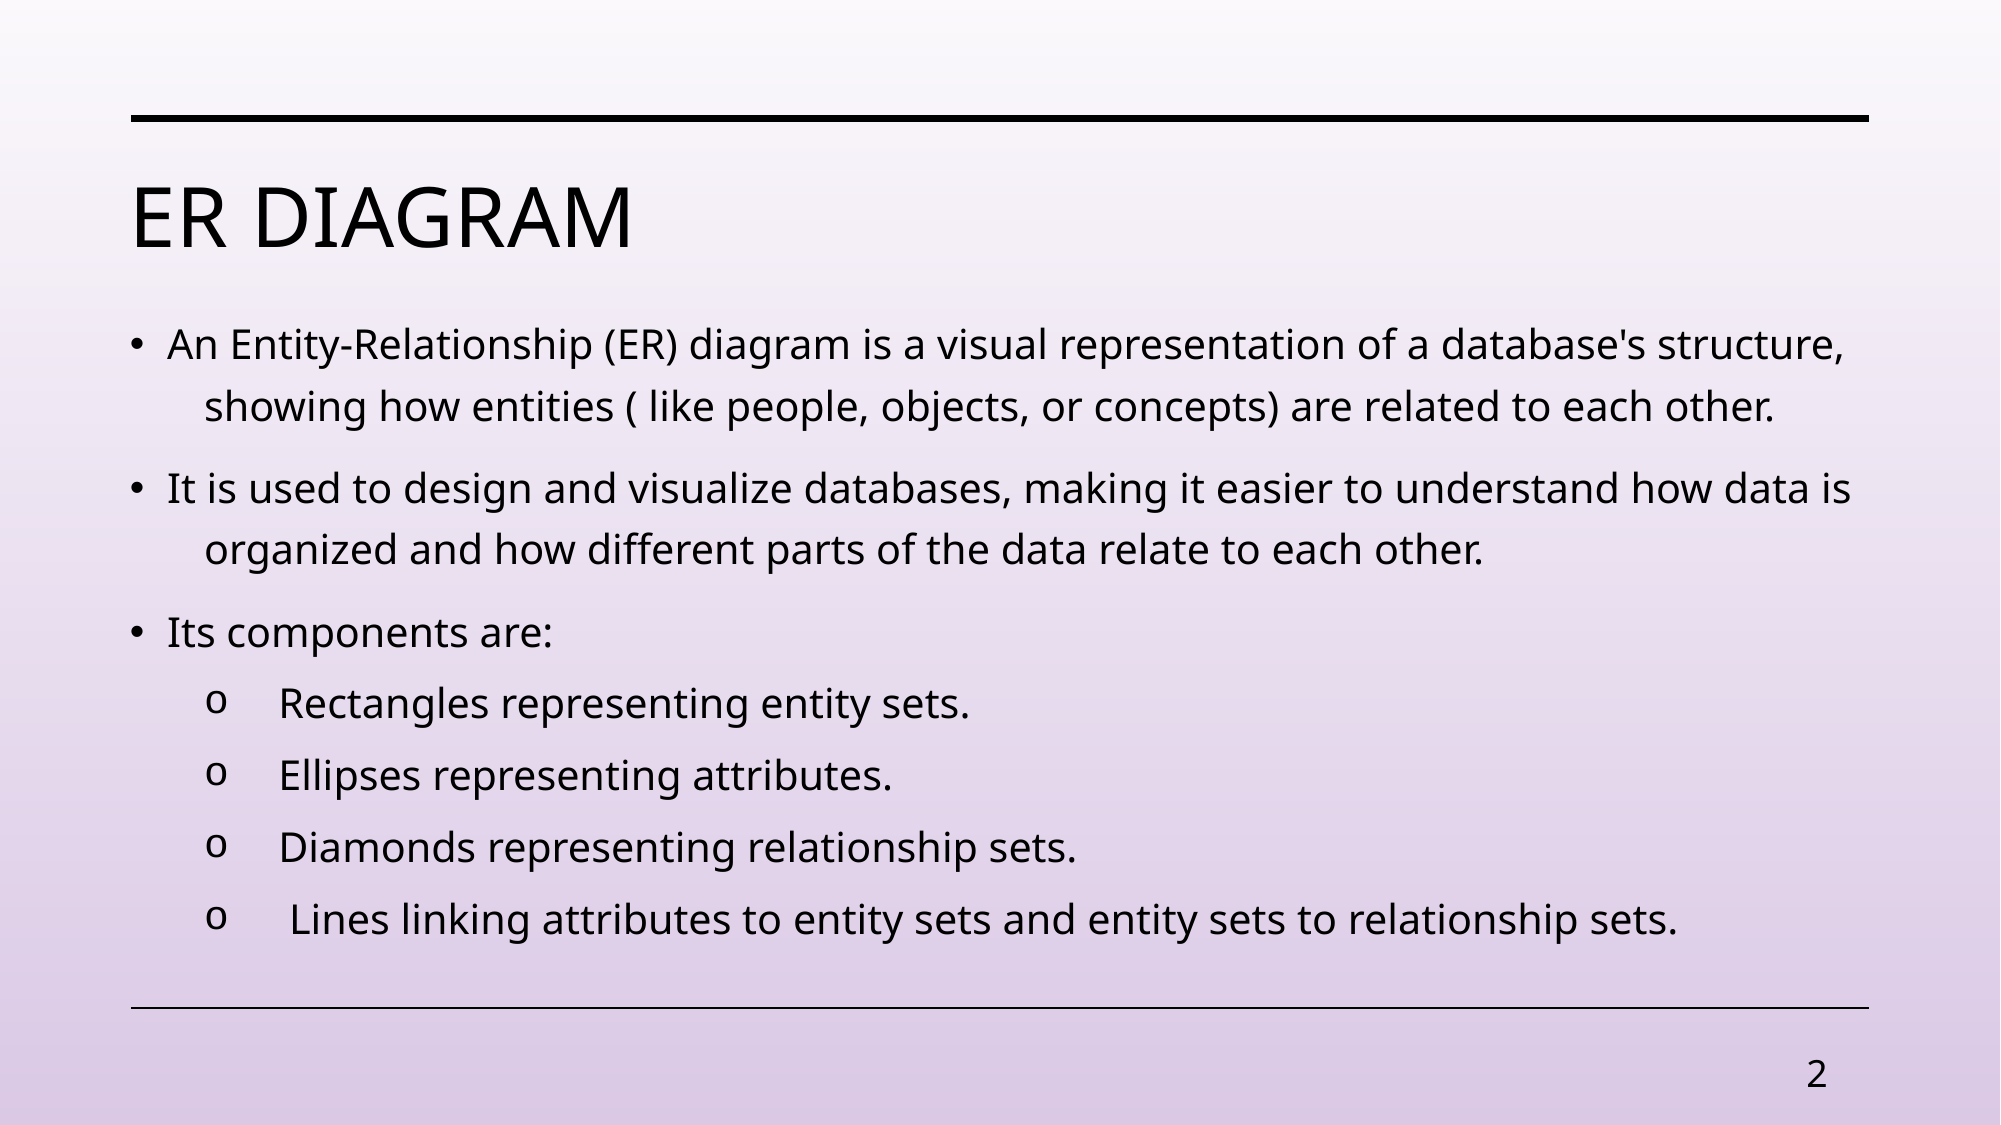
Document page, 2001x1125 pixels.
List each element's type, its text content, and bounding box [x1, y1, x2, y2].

list An Entity-Relationship (ER) diagram is a visual representation of a database's structure, showing how entities ( like people, objects, or concepts) are related to each other. It is used to design and visualize databases, making it easier to understand how data is organized and how different parts of the data relate to each other. Its components are: Rectangles representing entity sets. Ellipses representing attributes. Diamonds representing relationship sets. Lines linking attributes to entity sets and entity sets to relationship sets. [114, 302, 1869, 973]
text_box [1791, 1042, 1902, 1103]
title ER Diagram [114, 151, 1869, 302]
